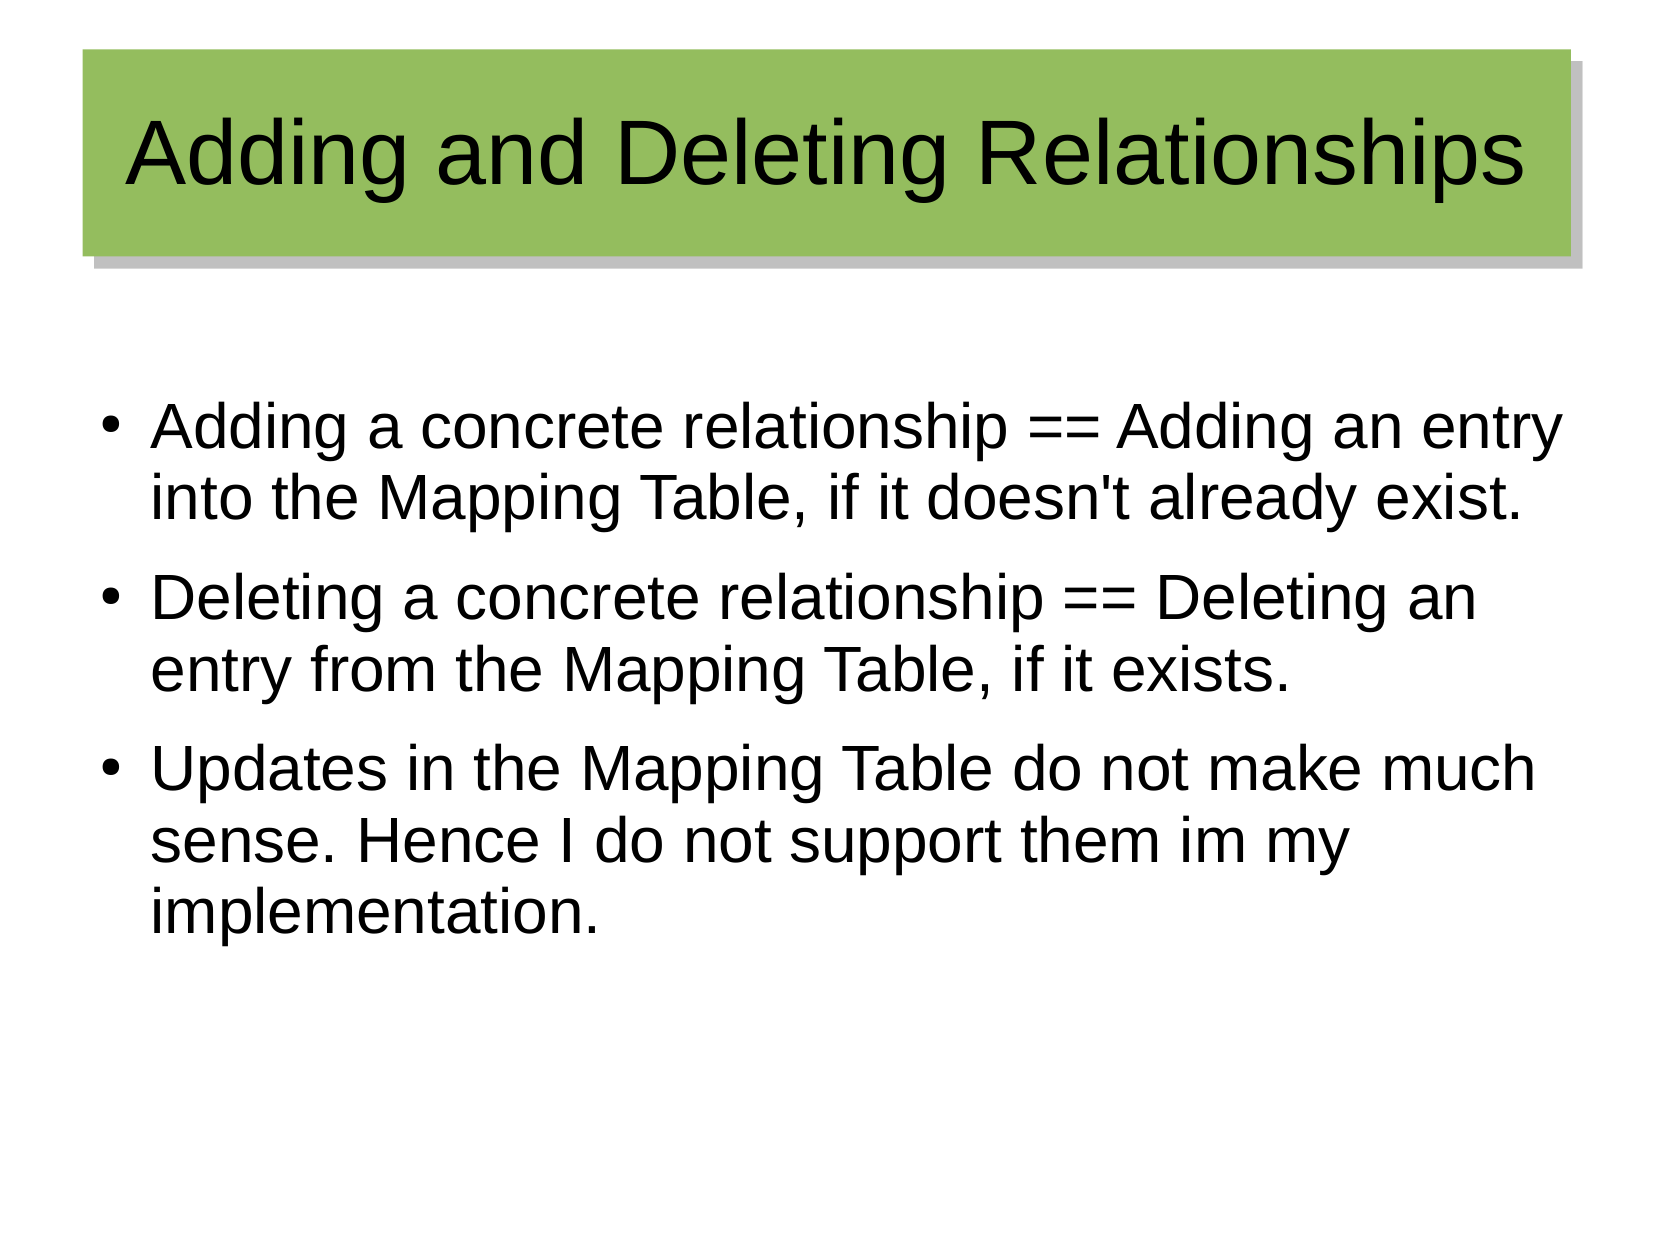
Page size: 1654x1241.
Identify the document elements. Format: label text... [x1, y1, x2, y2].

list Adding a concrete relationship == Adding an entry into the Mapping Table, if it doesn't already exist. Deleting a concrete relationship == Deleting an entry from the Mapping Table, if it exists. Updates in the Mapping Table do not make much sense. Hence I do not support them im my implementation. [82, 290, 1571, 1010]
title Adding and Deleting Relationships [82, 49, 1571, 257]
